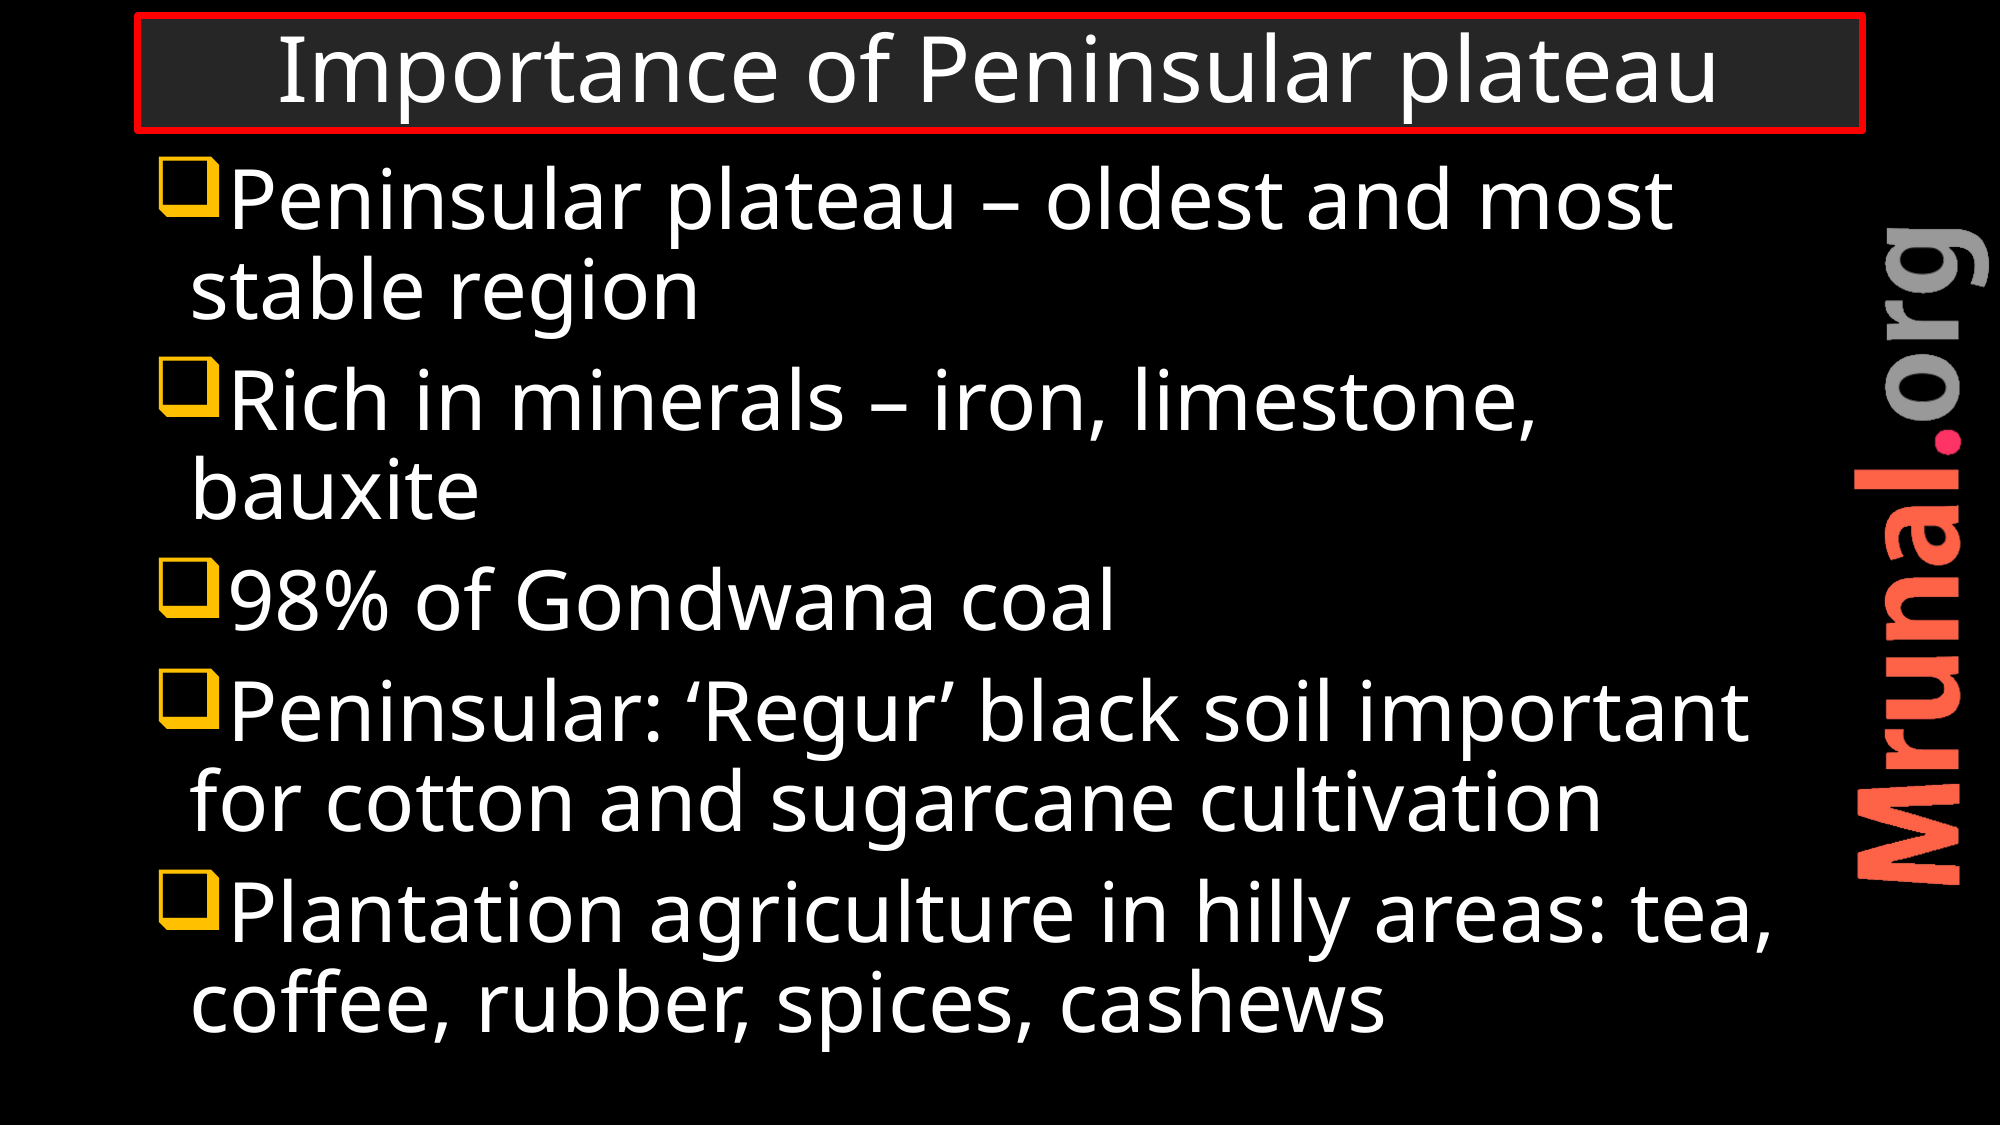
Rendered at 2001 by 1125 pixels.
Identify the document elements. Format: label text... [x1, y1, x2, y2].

picture [1863, 224, 2000, 894]
title Importance of Peninsular plateau [137, 15, 1863, 131]
list Peninsular plateau – oldest and most stable region Rich in minerals – iron, limestone, bauxite 98% of Gondwana coal Peninsular: ‘Regur’ black soil important for cotton and sugarcane cultivation Plantation agriculture in hilly areas: tea, coffee, rubber, spices, cashews [137, 149, 1863, 1014]
